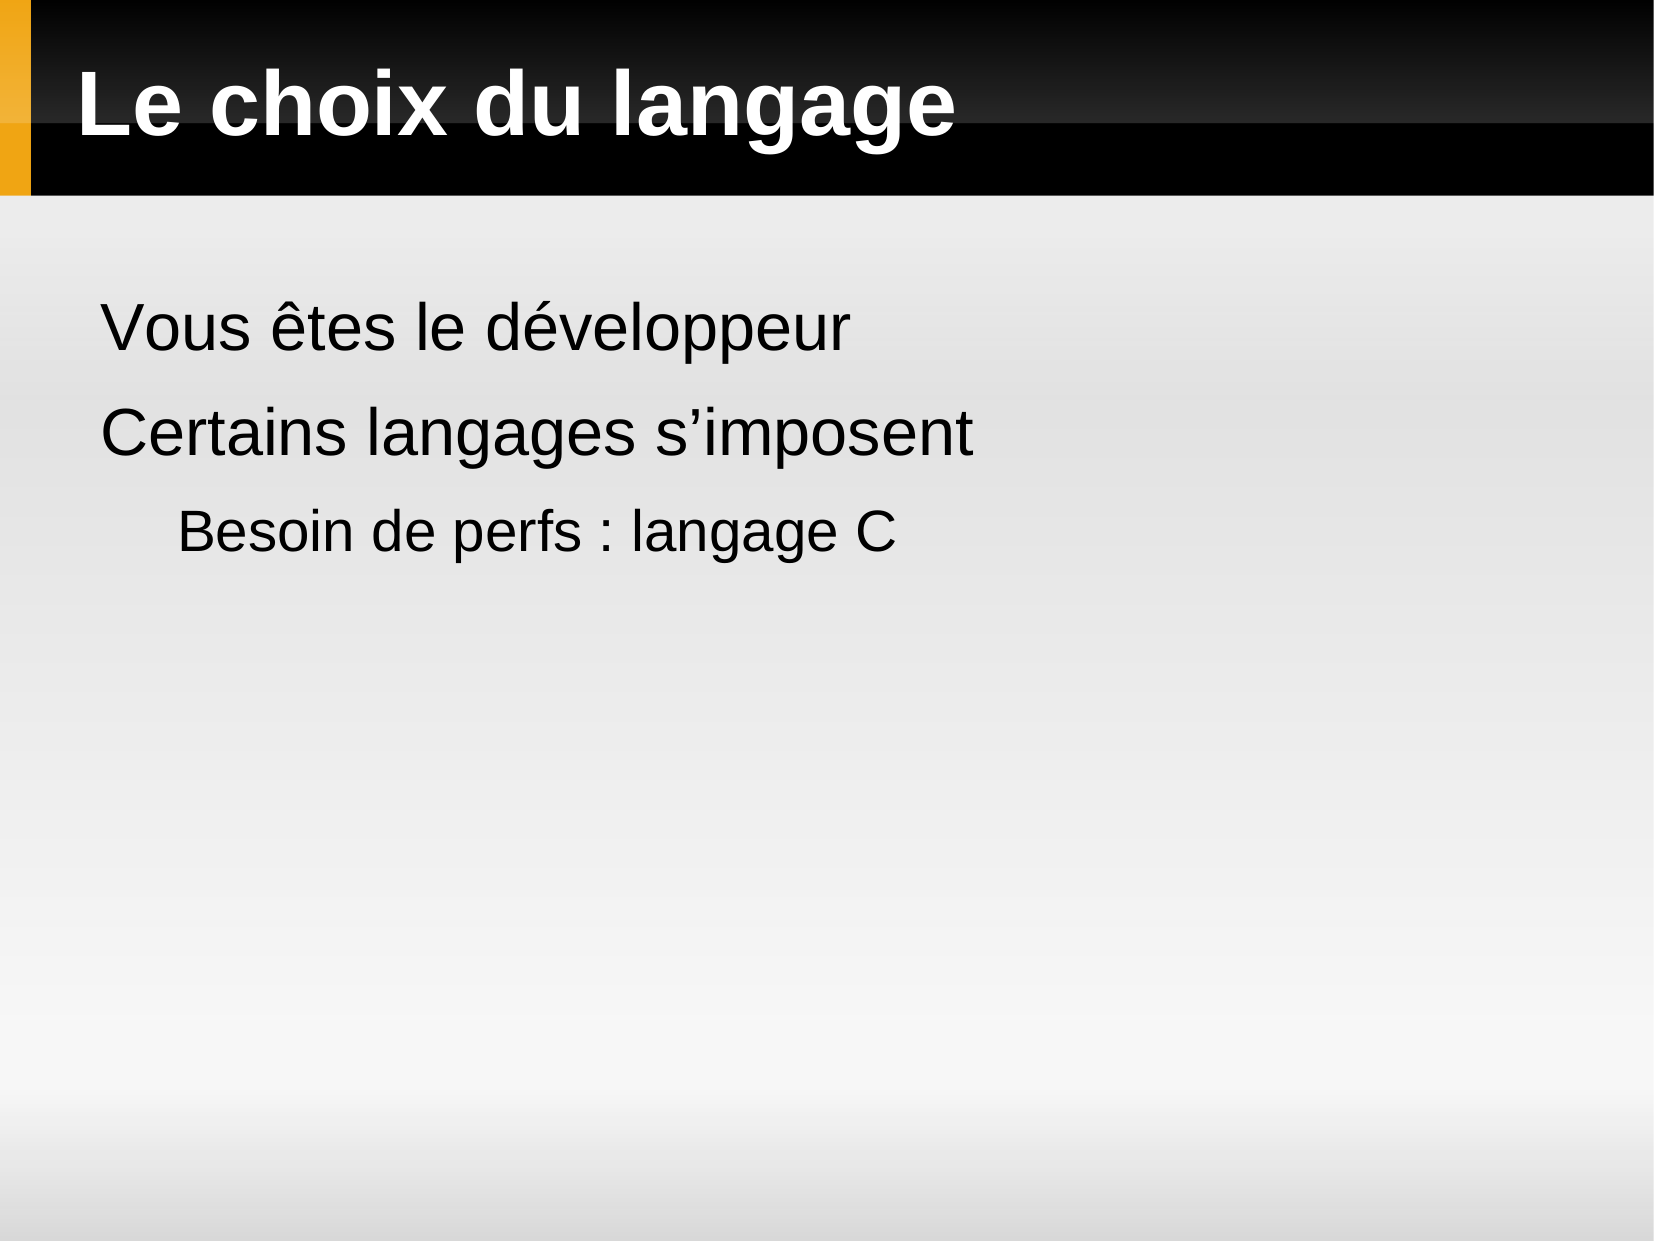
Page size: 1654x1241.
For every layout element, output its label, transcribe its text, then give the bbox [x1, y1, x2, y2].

picture [0, 0, 1654, 1241]
list Vous êtes le développeur Certains langages s’imposent Besoin de perfs : langage C [82, 290, 1571, 1094]
title Le choix du langage [76, 7, 1565, 200]
